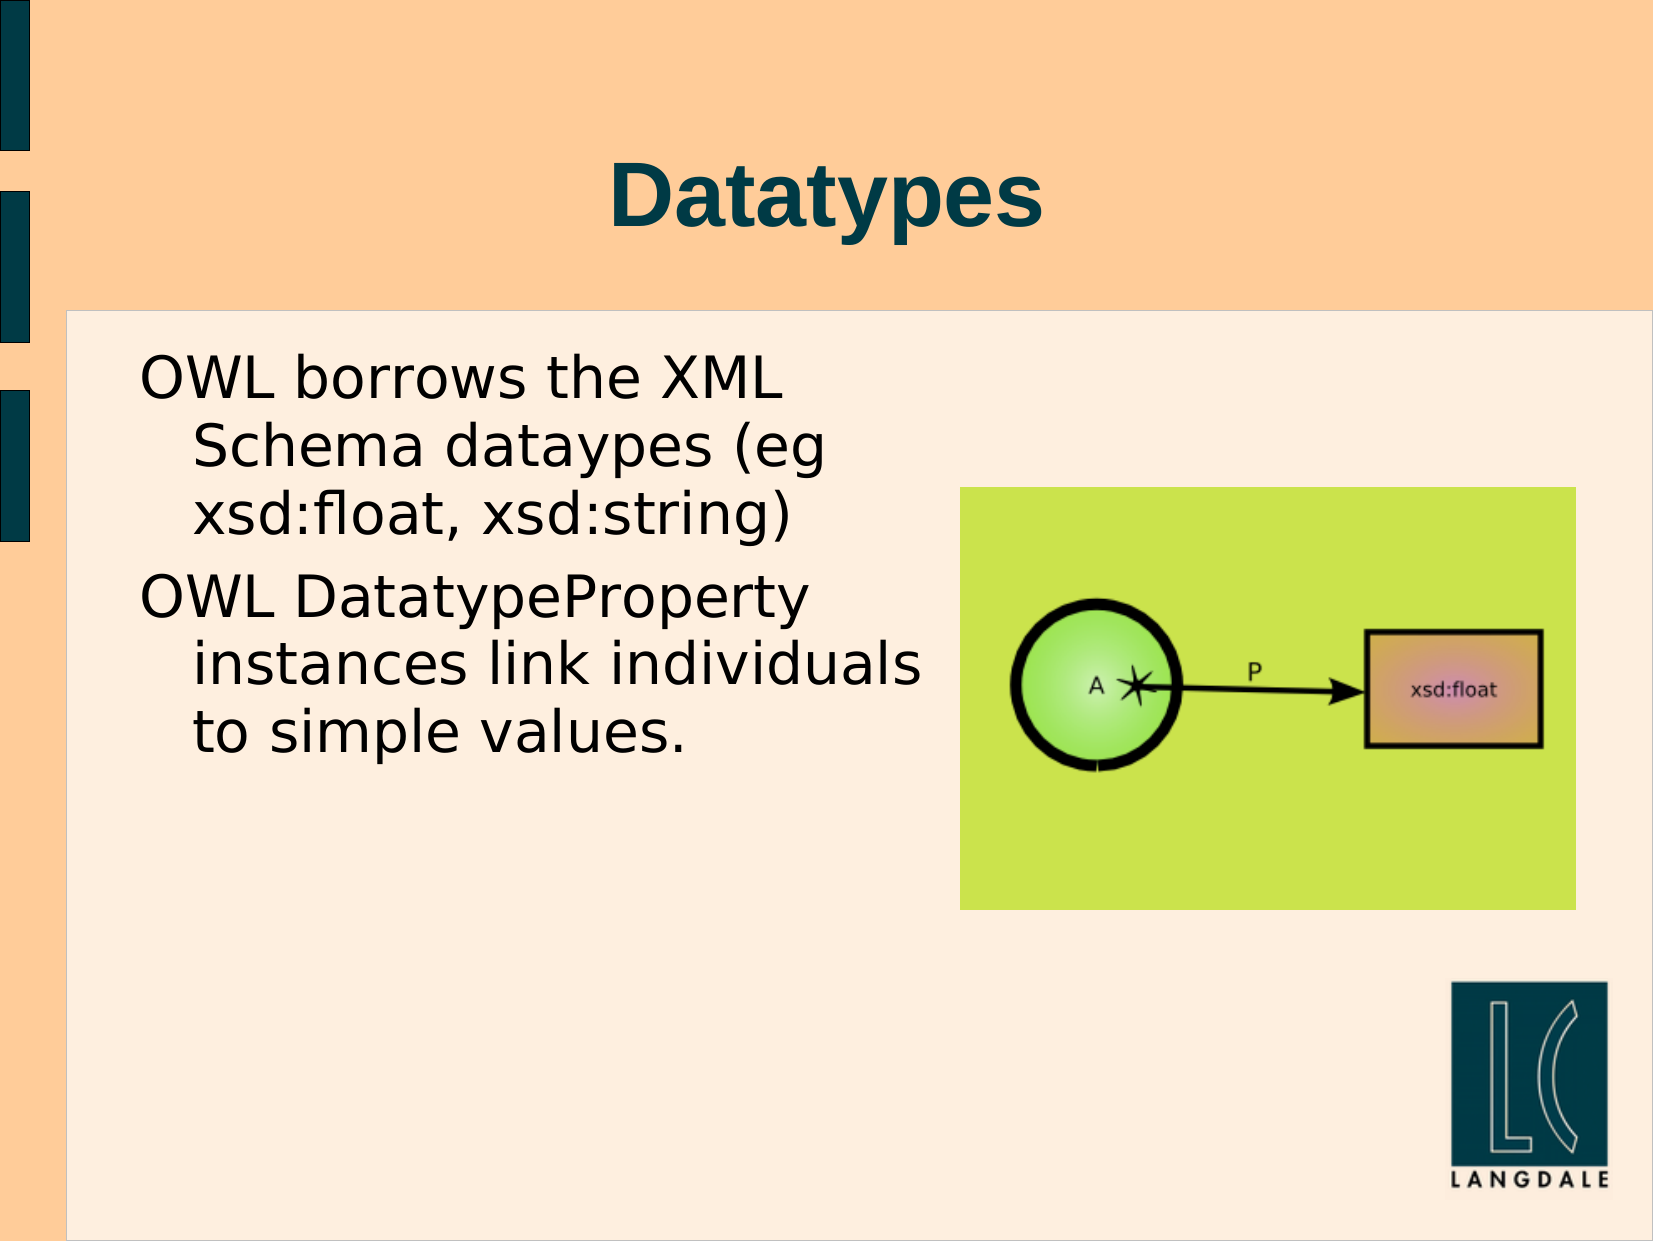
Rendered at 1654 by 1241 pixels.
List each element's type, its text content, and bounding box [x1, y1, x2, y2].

list OWL borrows the XML Schema dataypes (eg xsd:float, xsd:string) OWL DatatypeProperty instances link individuals to simple values. [121, 344, 976, 1112]
title Datatypes [121, 91, 1534, 299]
picture [1445, 978, 1613, 1200]
picture [960, 487, 1576, 910]
